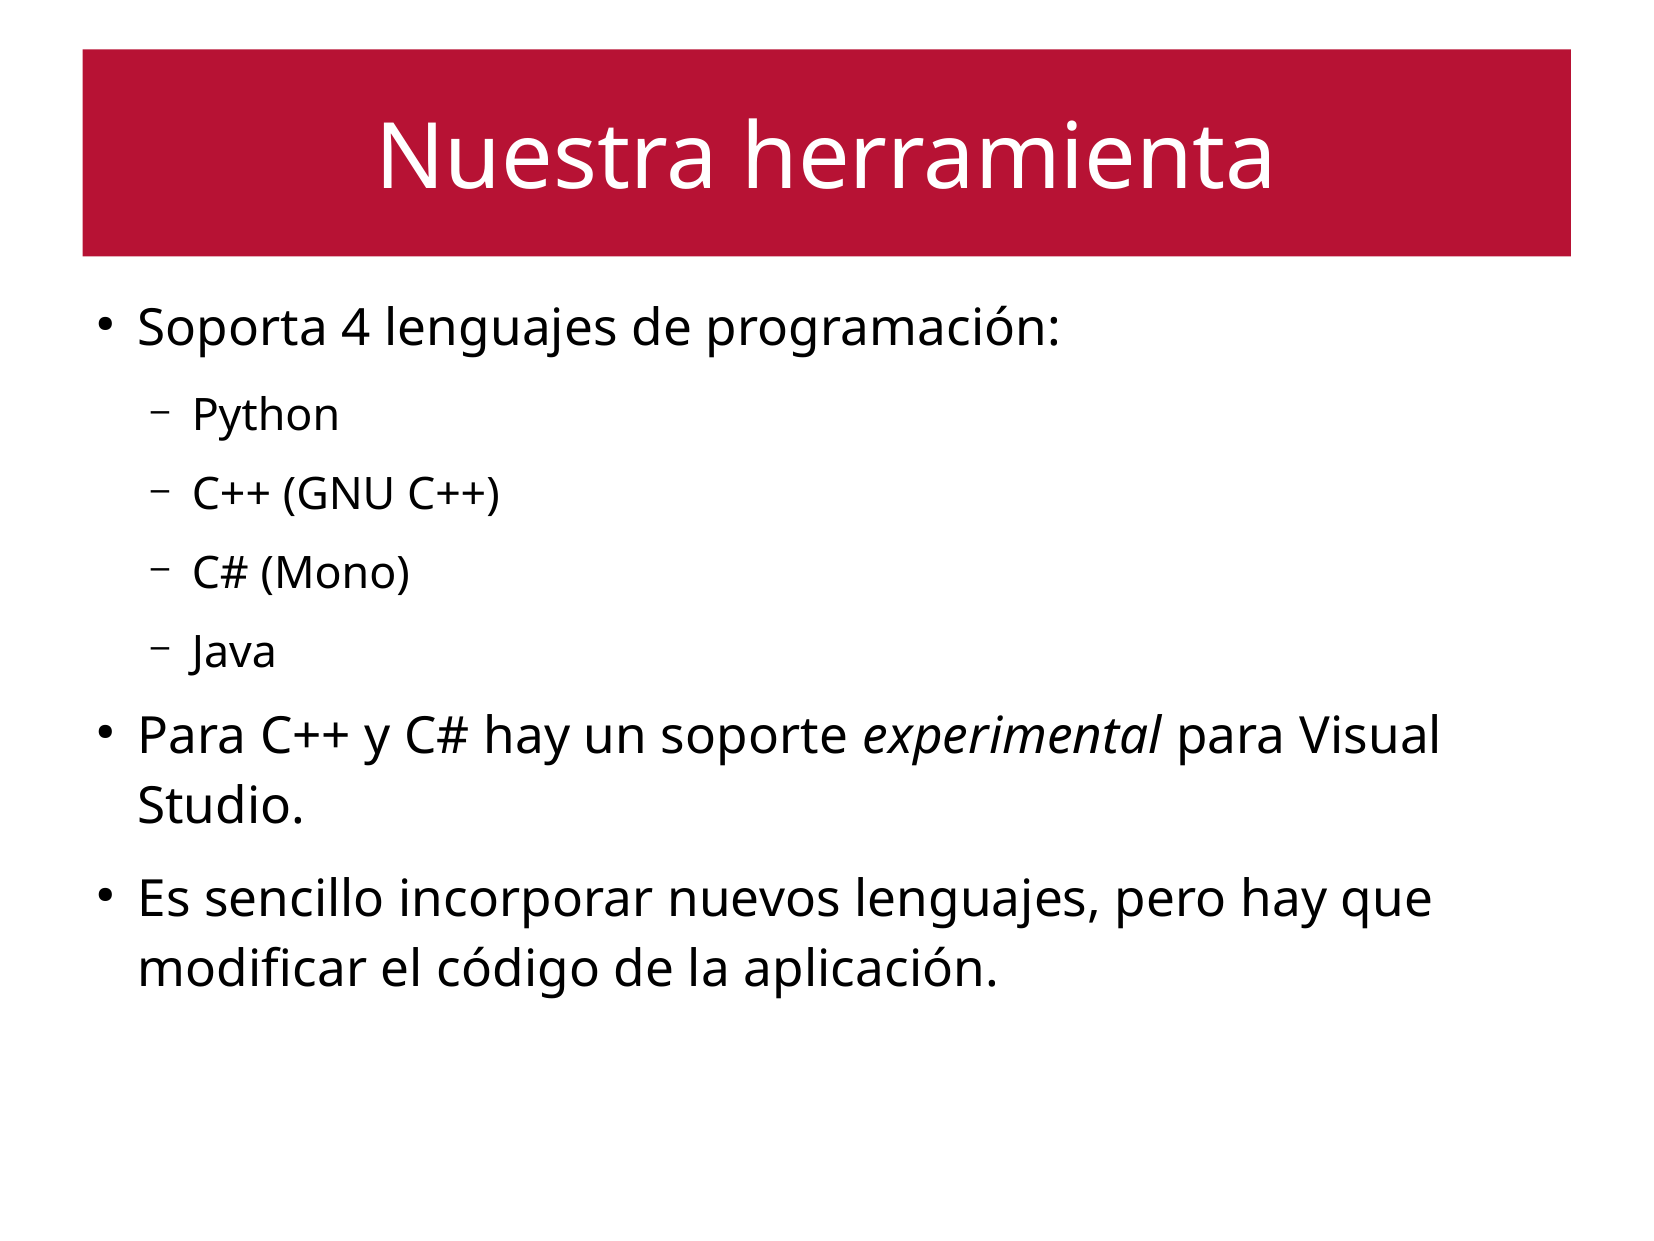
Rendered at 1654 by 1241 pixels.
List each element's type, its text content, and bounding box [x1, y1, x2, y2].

list Soporta 4 lenguajes de programación: Python C++ (GNU C++) C# (Mono) Java Para C++ y C# hay un soporte experimental para Visual Studio. Es sencillo incorporar nuevos lenguajes, pero hay que modificar el código de la aplicación. [82, 290, 1571, 1010]
title Nuestra herramienta [82, 49, 1571, 257]
